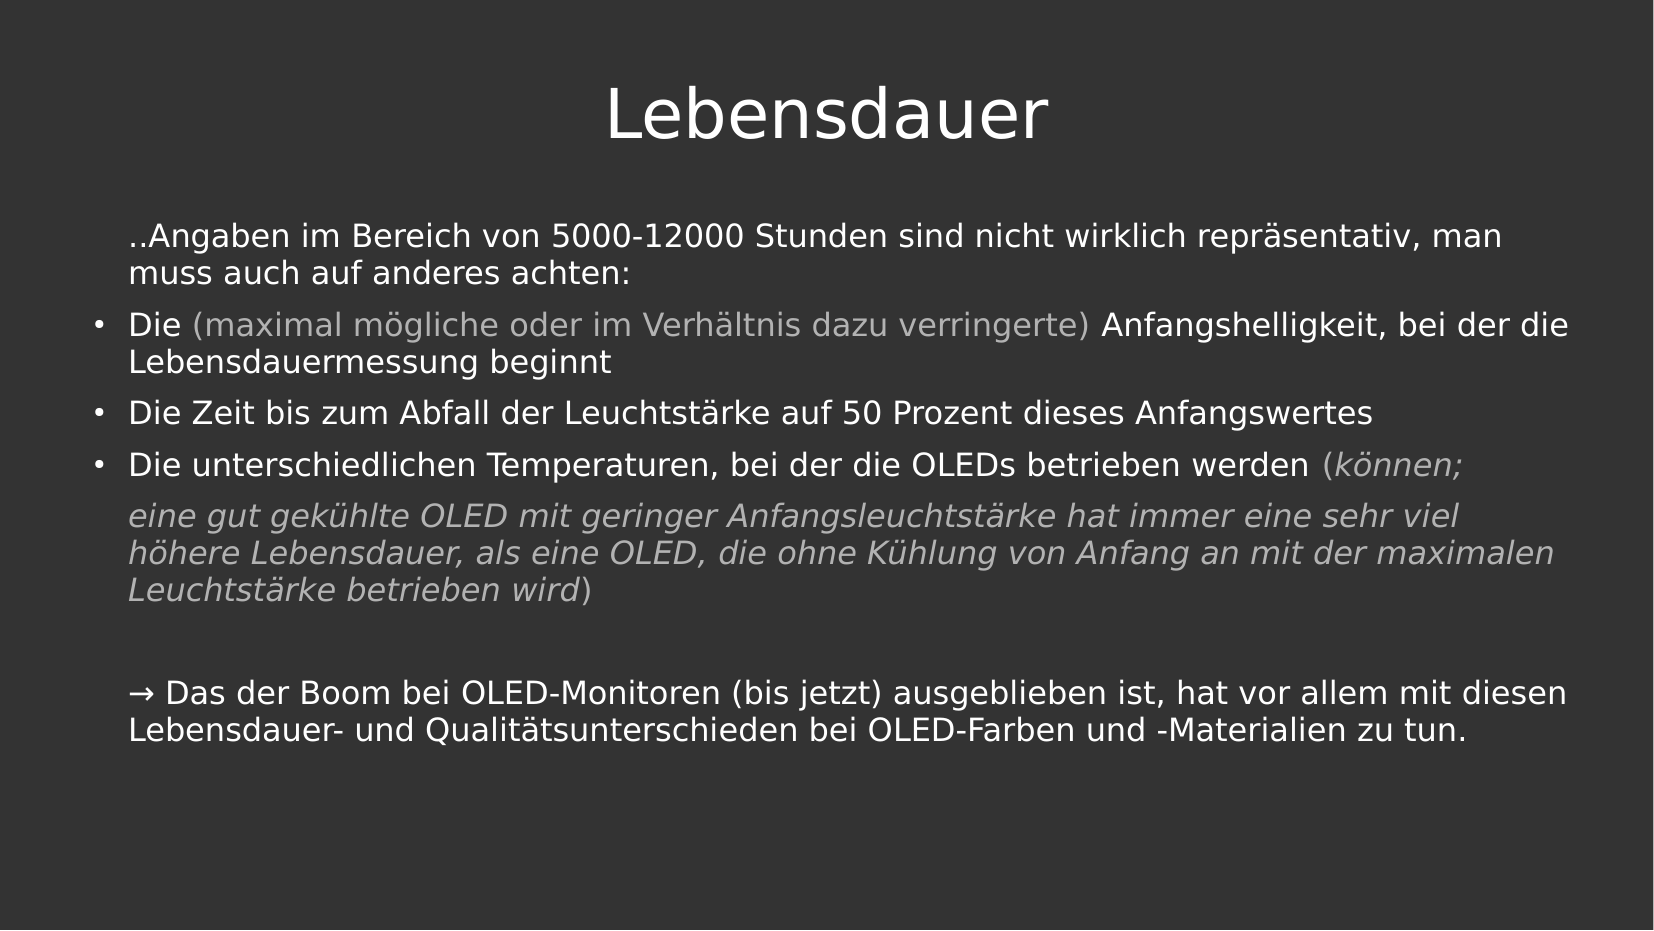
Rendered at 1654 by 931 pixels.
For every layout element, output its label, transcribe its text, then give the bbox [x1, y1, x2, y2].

title Lebensdauer [82, 37, 1571, 193]
list ..Angaben im Bereich von 5000-12000 Stunden sind nicht wirklich repräsentativ, man muss auch auf anderes achten: Die (maximal mögliche oder im Verhältnis dazu verringerte) Anfangshelligkeit, bei der die Lebensdauermessung beginnt Die Zeit bis zum Abfall der Leuchtstärke auf 50 Prozent dieses Anfangswertes Die unterschiedlichen Temperaturen, bei der die OLEDs betrieben werden (können; eine gut gekühlte OLED mit geringer Anfangsleuchtstärke hat immer eine sehr viel höhere Lebensdauer, als eine OLED, die ohne Kühlung von Anfang an mit der maximalen Leuchtstärke betrieben wird) → Das der Boom bei OLED-Monitoren (bis jetzt) ausgeblieben ist, hat vor allem mit diesen Lebensdauer- und Qualitätsunterschieden bei OLED-Farben und -Materialien zu tun. [82, 217, 1571, 758]
